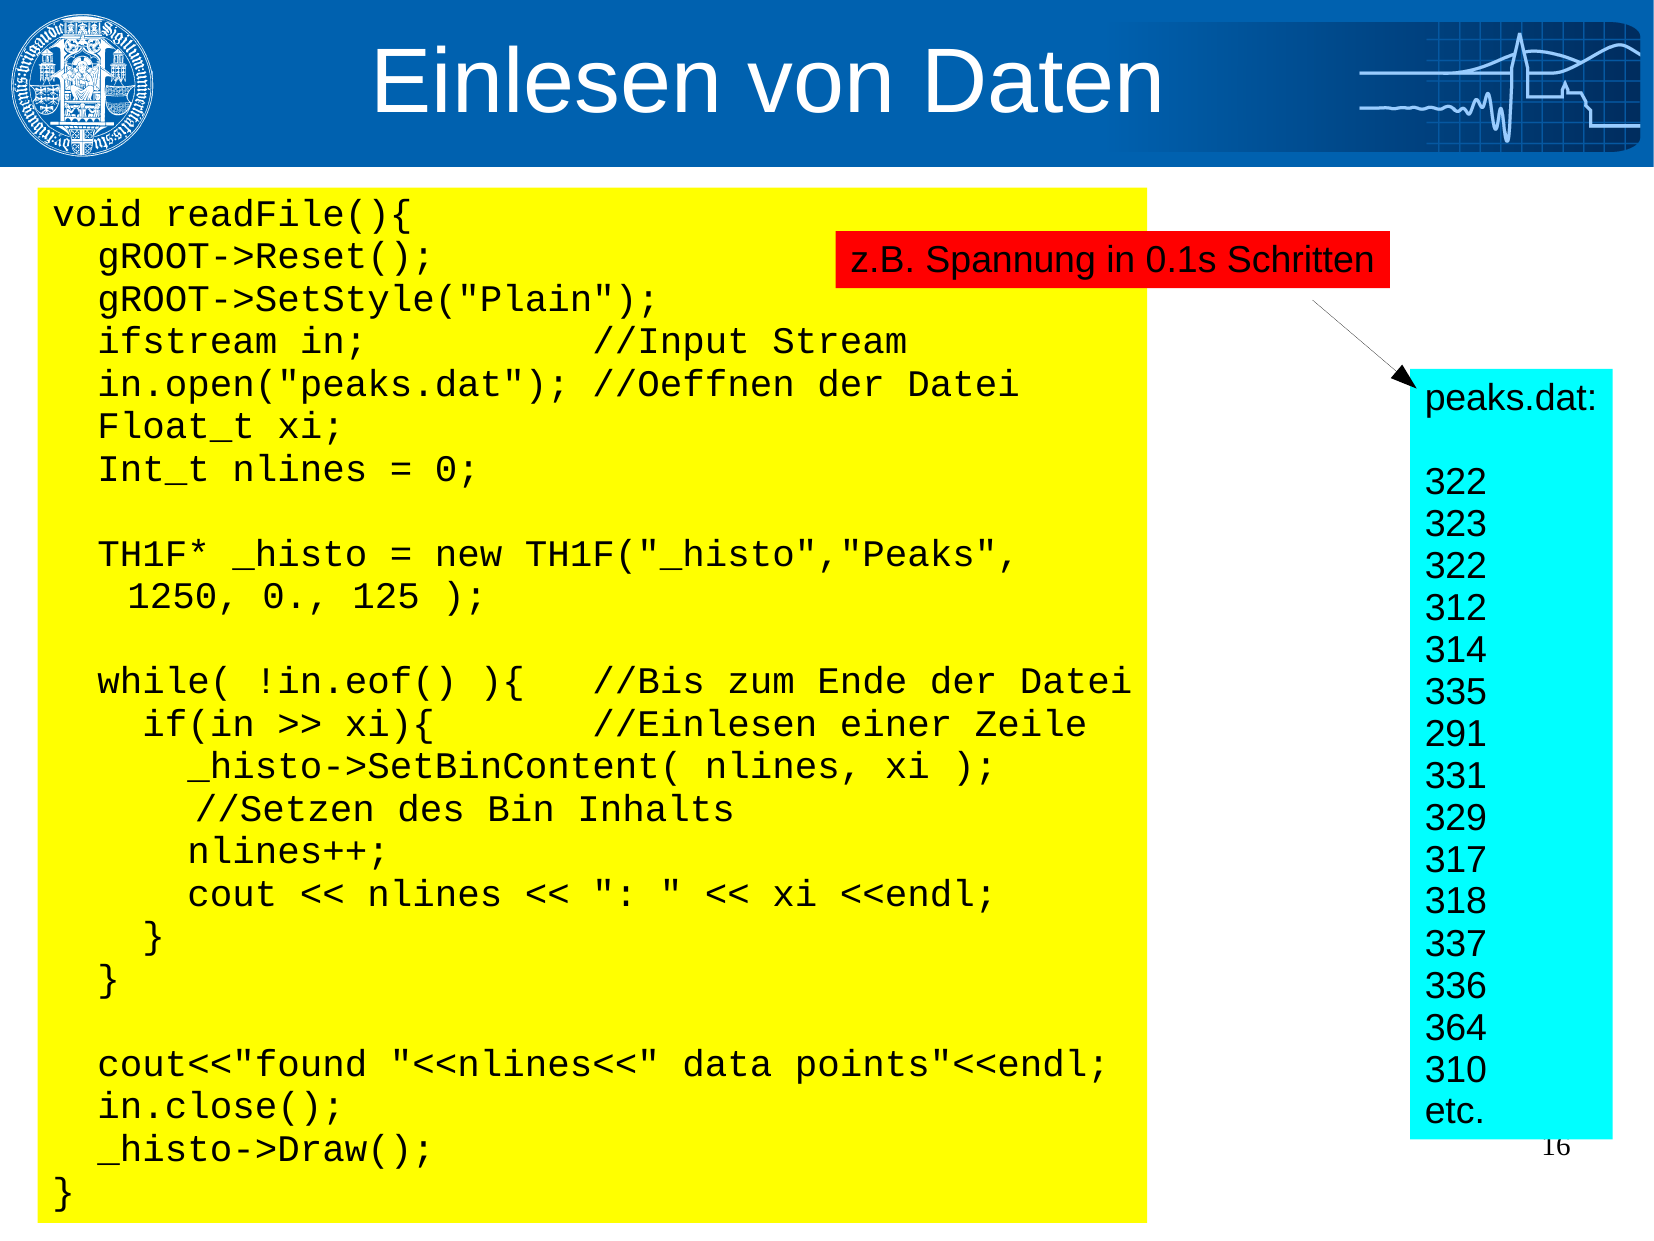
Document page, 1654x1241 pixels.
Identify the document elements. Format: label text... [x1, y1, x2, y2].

title Einlesen von Daten [187, 19, 1351, 143]
text_box void readFile(){ gROOT->Reset(); gROOT->SetStyle("Plain"); ifstream in; //Input Stream in.open("peaks.dat"); //Oeffnen der Datei Float_t xi; Int_t nlines = 0; TH1F* _histo = new TH1F("_histo","Peaks", 1250, 0., 125 ); while( !in.eof() ){ //Bis zum Ende der Datei if(in >> xi){ //Einlesen einer Zeile _histo->SetBinContent( nlines, xi ); //Setzen des Bin Inhalts nlines++; cout << nlines << ": " << xi <<endl; } } cout<<"found "<<nlines<<" data points"<<endl; in.close(); _histo->Draw(); } [37, 187, 1148, 1223]
text_box peaks.dat: 322 323 322 312 314 335 291 331 329 317 318 337 336 364 310 etc. [1410, 368, 1613, 1140]
picture [0, 0, 1654, 167]
text_box z.B. Spannung in 0.1s Schritten [835, 231, 1390, 289]
